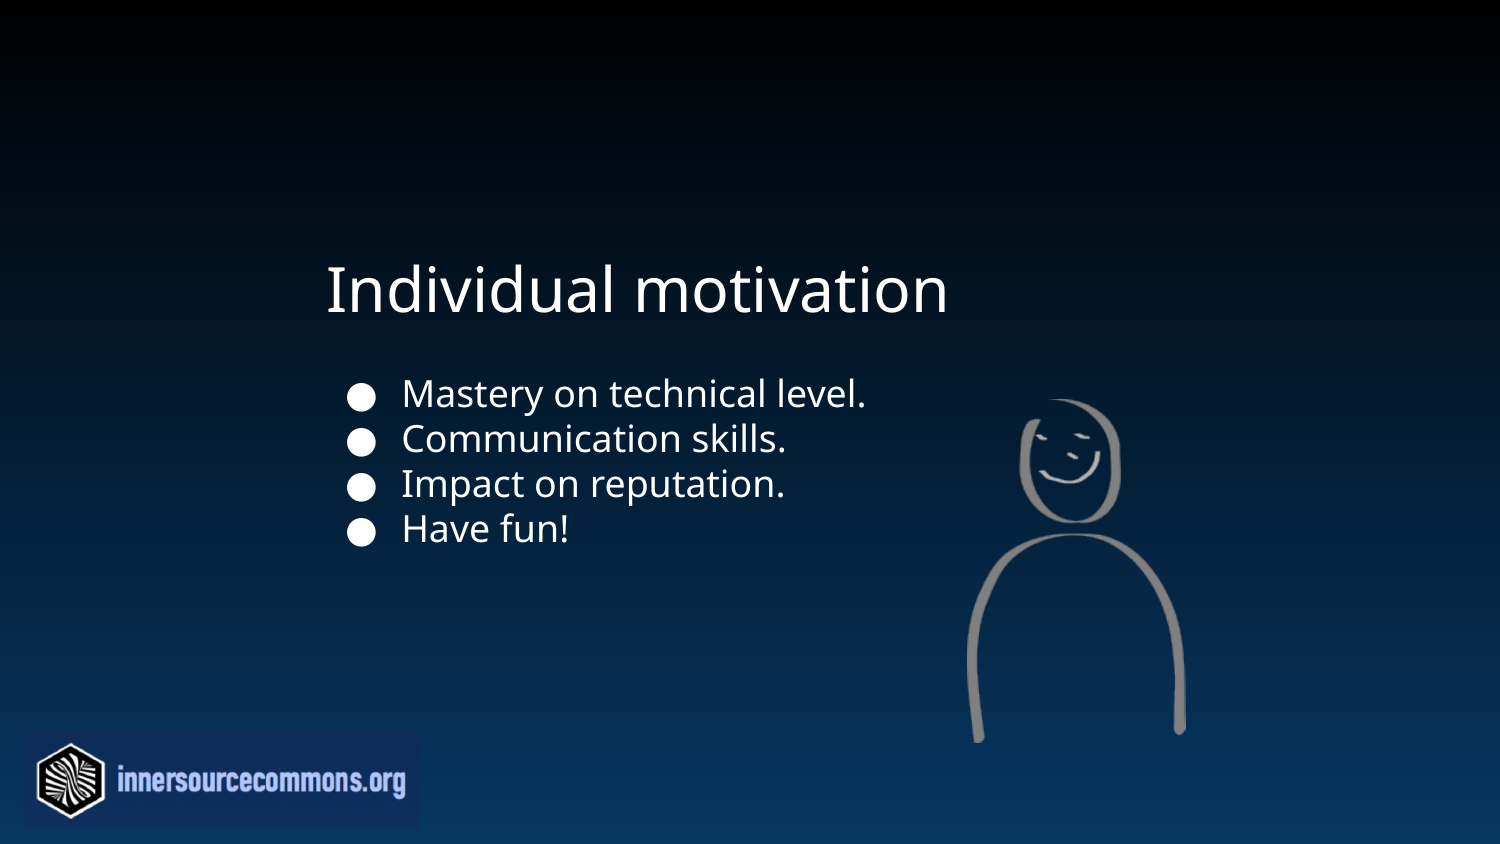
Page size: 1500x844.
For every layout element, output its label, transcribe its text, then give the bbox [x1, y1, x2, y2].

picture [967, 399, 1186, 743]
text_box Individual motivation Mastery on technical level. Communication skills. Impact on reputation. Have fun! [311, 235, 1053, 322]
picture [23, 732, 420, 830]
